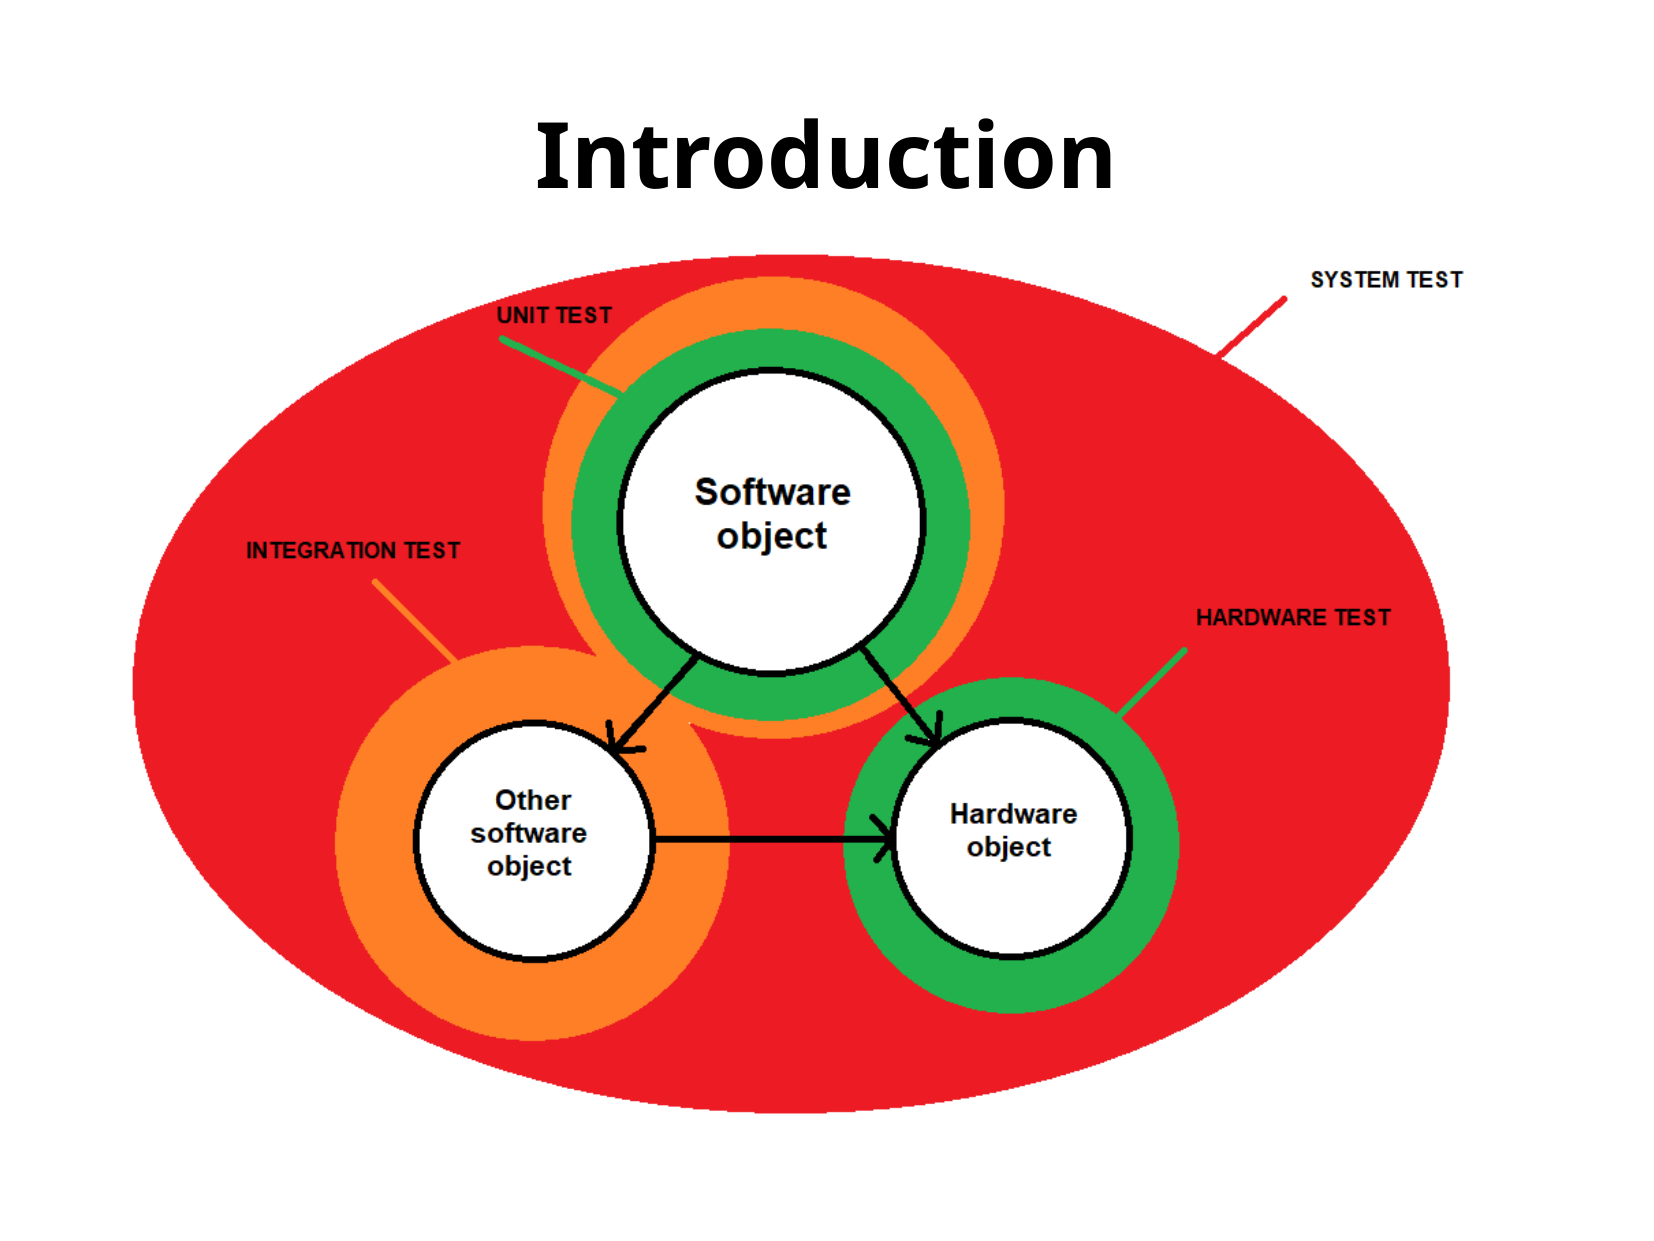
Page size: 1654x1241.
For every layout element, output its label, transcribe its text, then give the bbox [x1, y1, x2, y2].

title Introduction [82, 49, 1571, 257]
picture [96, 207, 1595, 1182]
